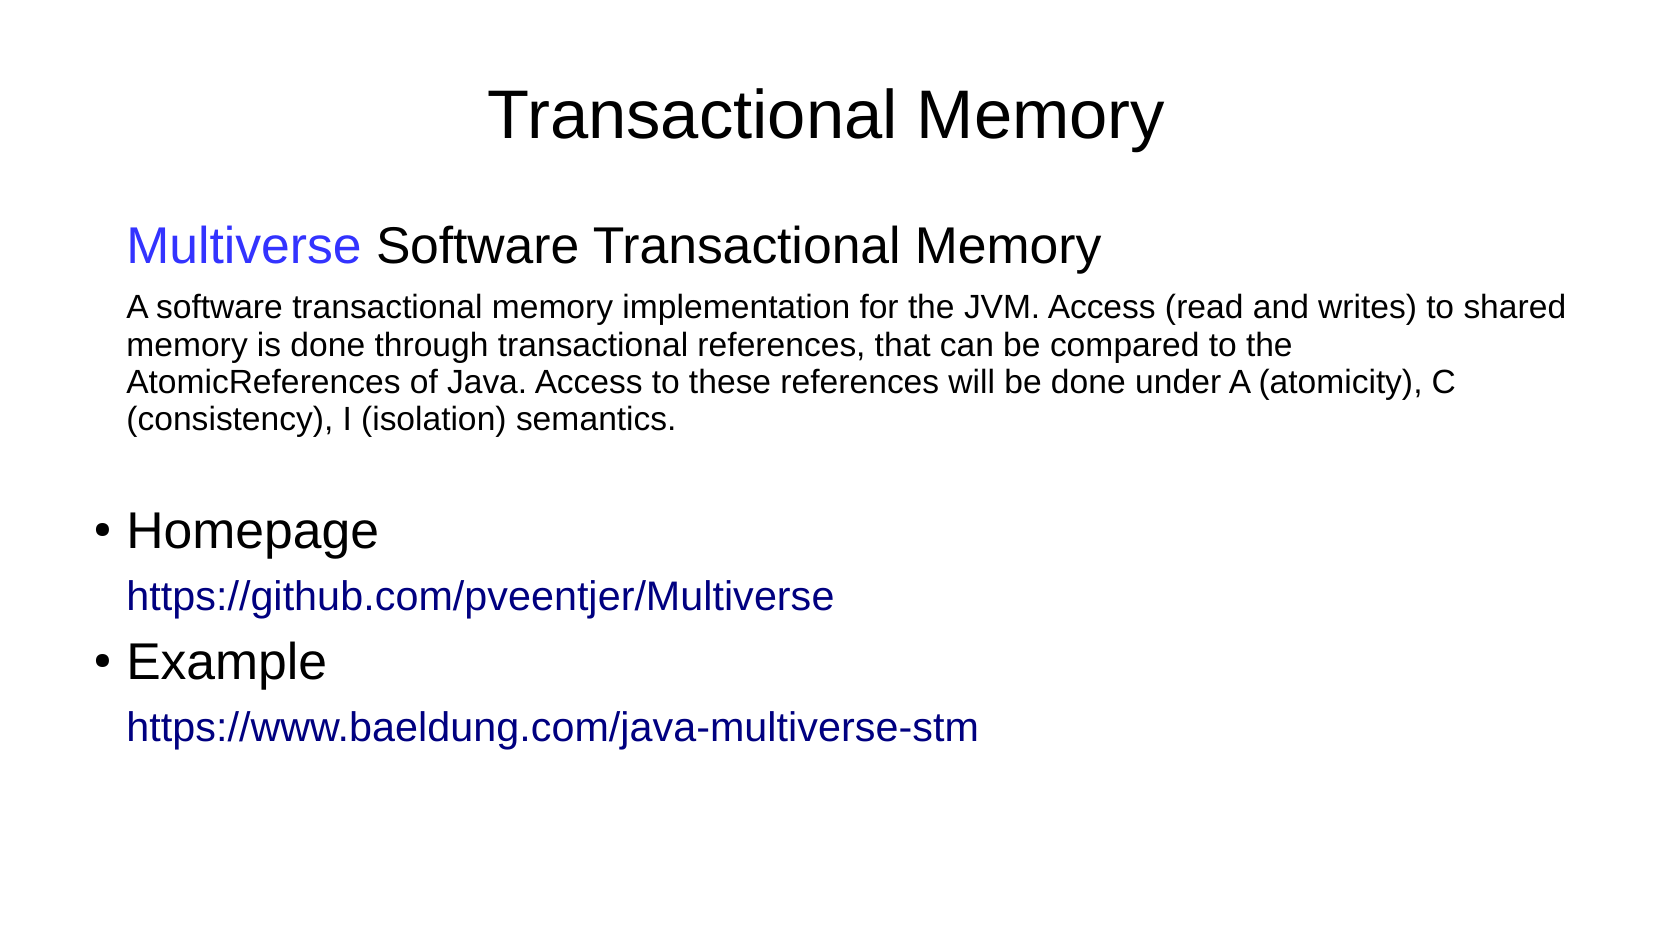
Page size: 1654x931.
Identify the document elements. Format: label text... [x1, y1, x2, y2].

list Multiverse Software Transactional Memory A software transactional memory implementation for the JVM. Access (read and writes) to shared memory is done through transactional references, that can be compared to the AtomicReferences of Java. Access to these references will be done under A (atomicity), C (consistency), I (isolation) semantics. Homepage https://github.com/pveentjer/Multiverse Example https://www.baeldung.com/java-multiverse-stm [82, 217, 1571, 757]
title Transactional Memory [82, 36, 1571, 193]
